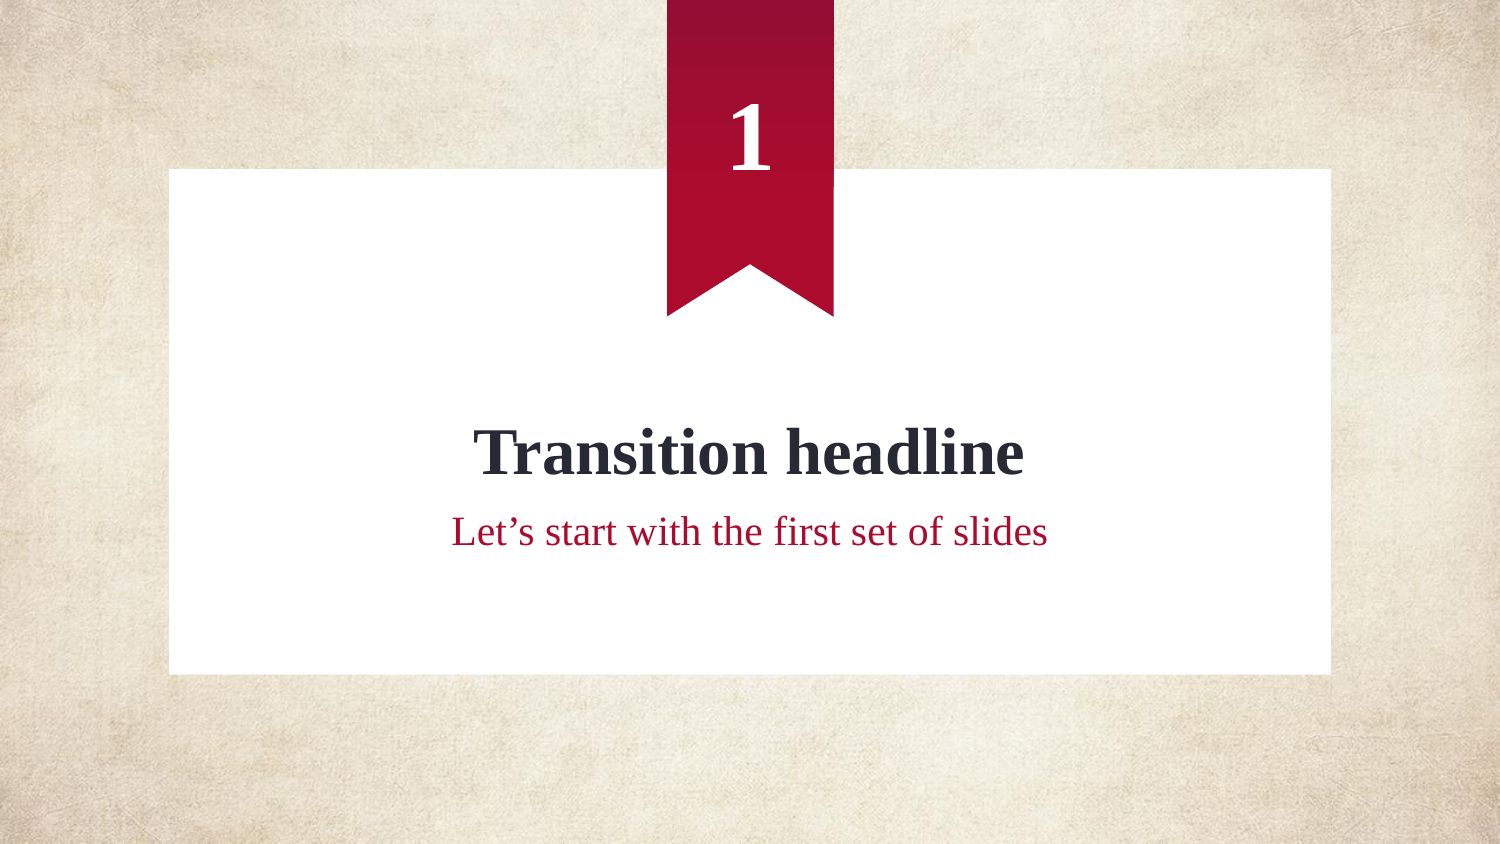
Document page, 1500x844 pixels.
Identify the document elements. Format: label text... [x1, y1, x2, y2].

picture [0, 0, 1500, 844]
text_box 1 [667, 0, 833, 262]
subtitle Let’s start with the first set of slides [239, 503, 1261, 633]
title Transition headline [239, 297, 1261, 488]
